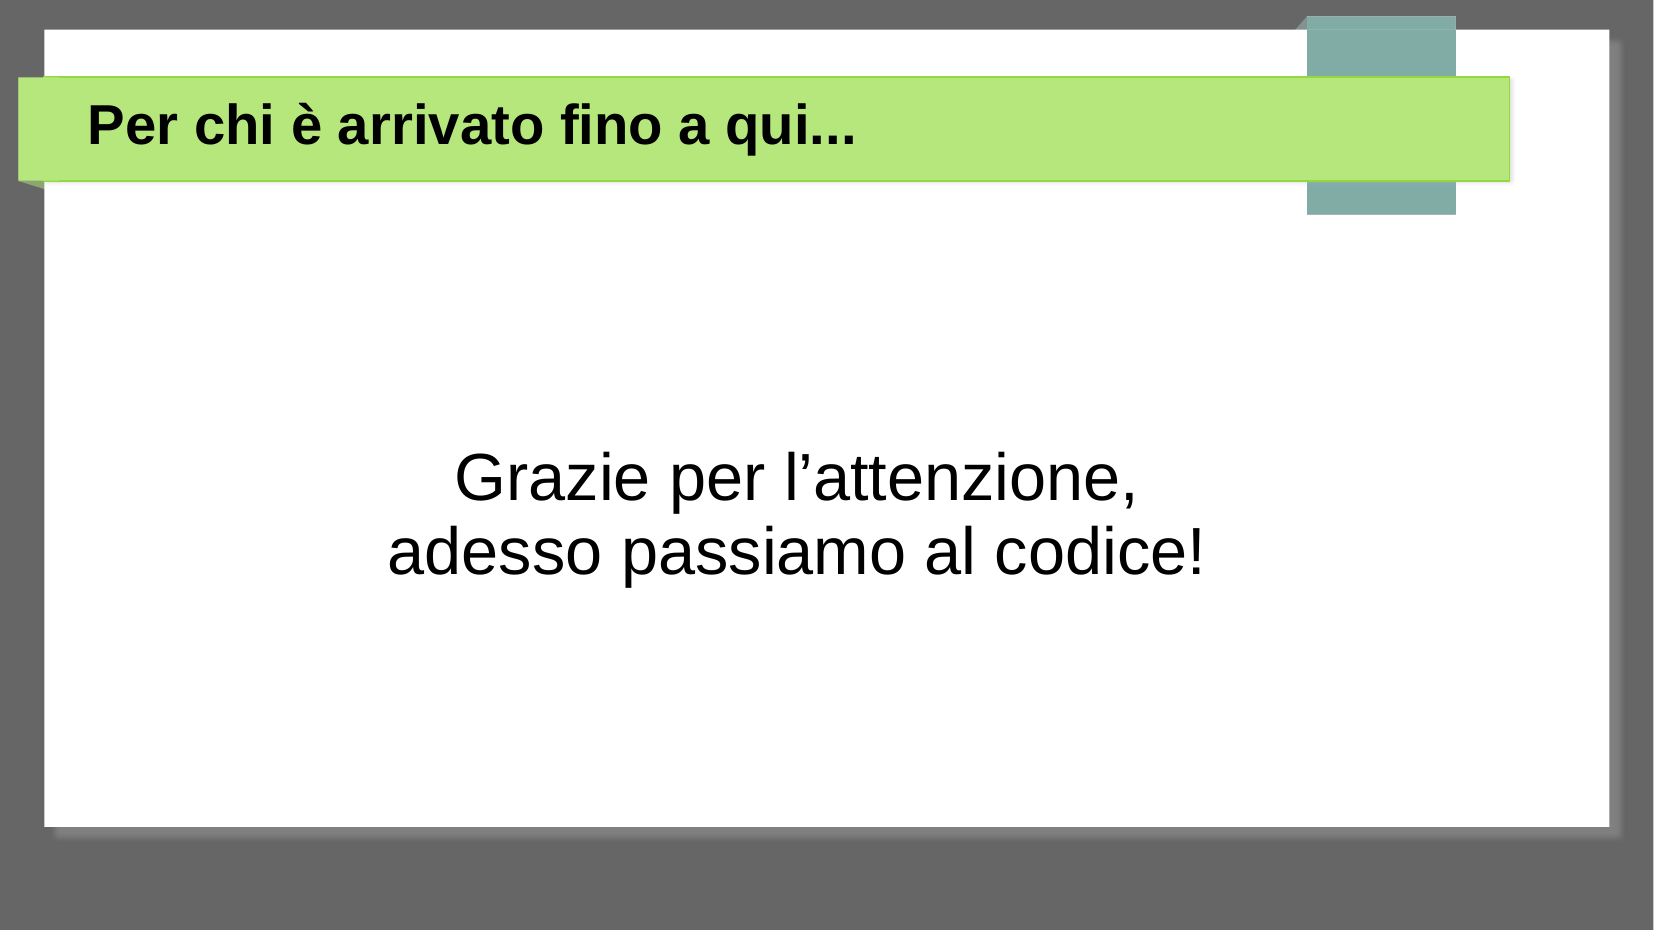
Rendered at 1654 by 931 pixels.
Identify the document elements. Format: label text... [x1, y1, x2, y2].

subtitle Grazie per l’attenzione, adesso passiamo al codice! [88, 274, 1506, 754]
title Per chi è arrivato fino a qui... [87, 73, 1506, 178]
